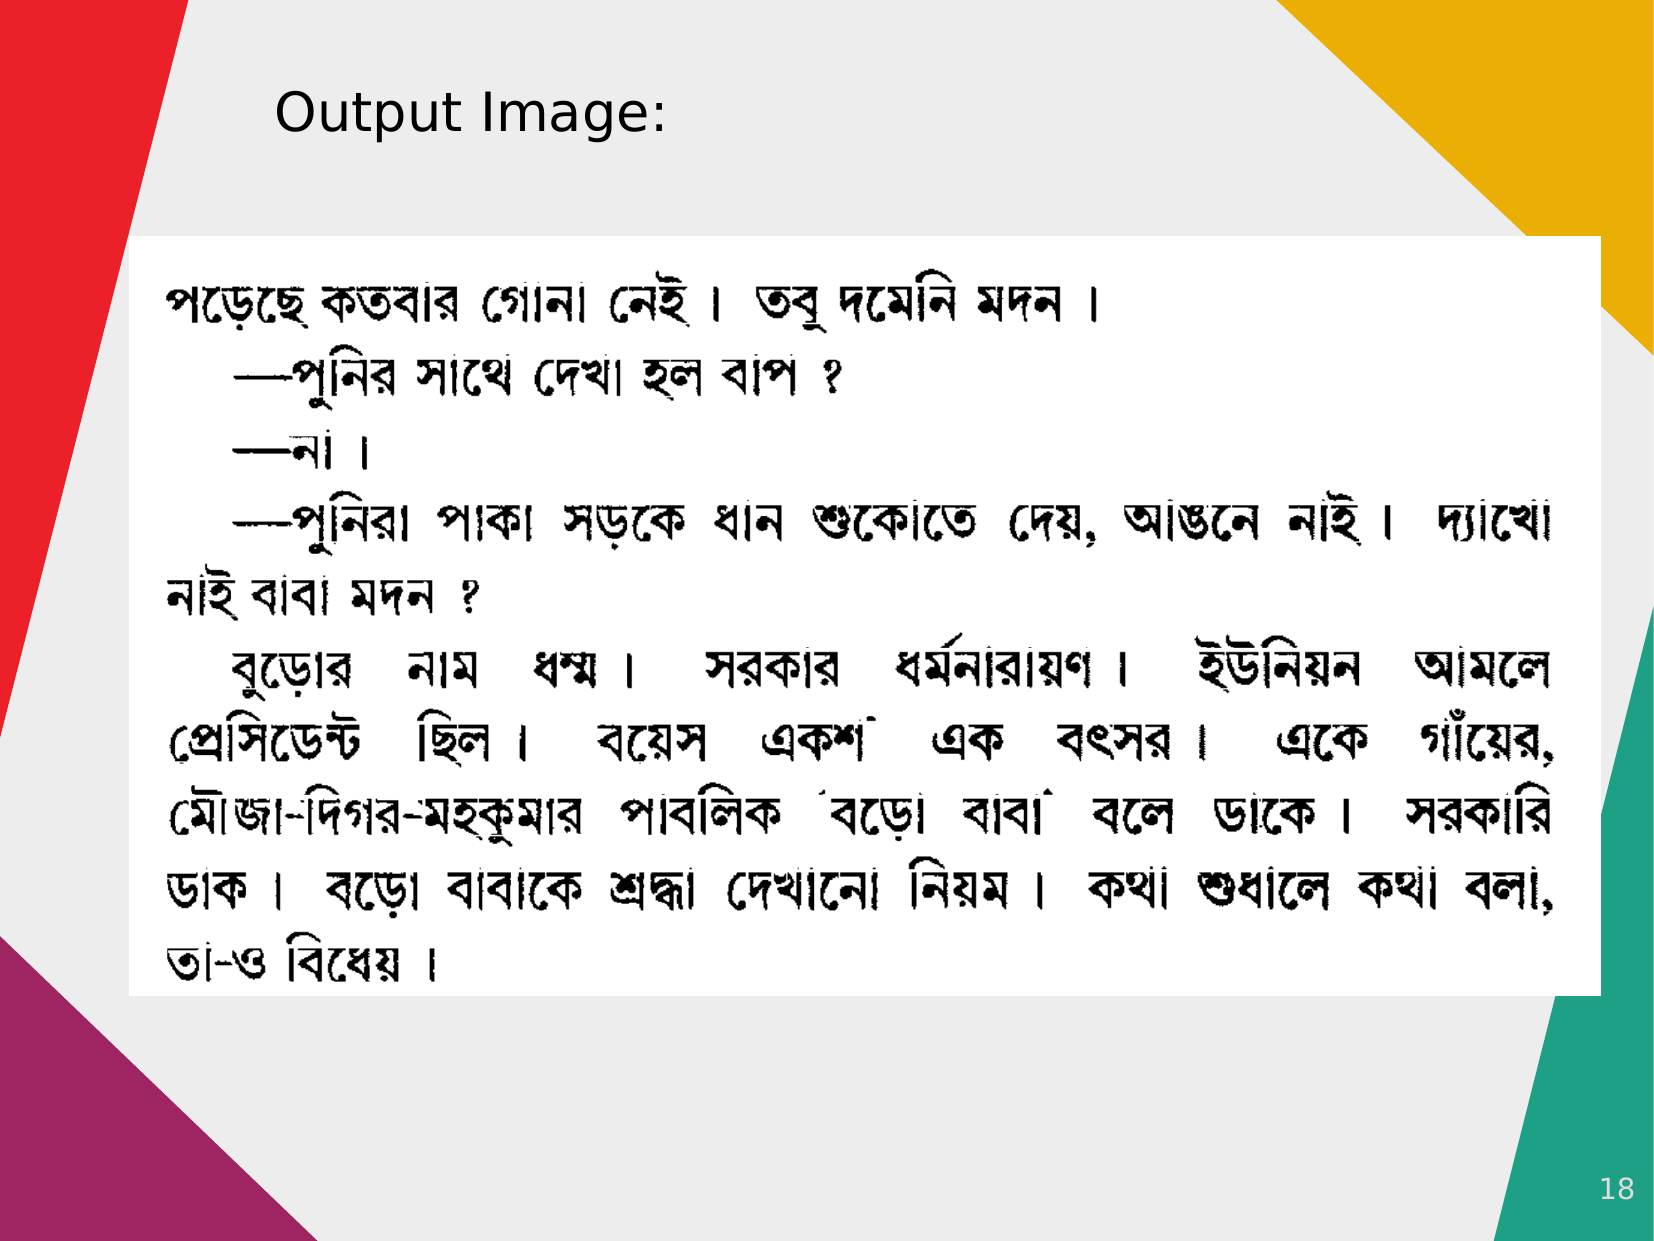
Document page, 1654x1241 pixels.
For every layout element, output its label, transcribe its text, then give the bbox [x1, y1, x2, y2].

text_box Output Image: [259, 73, 1123, 152]
picture [129, 236, 1601, 996]
